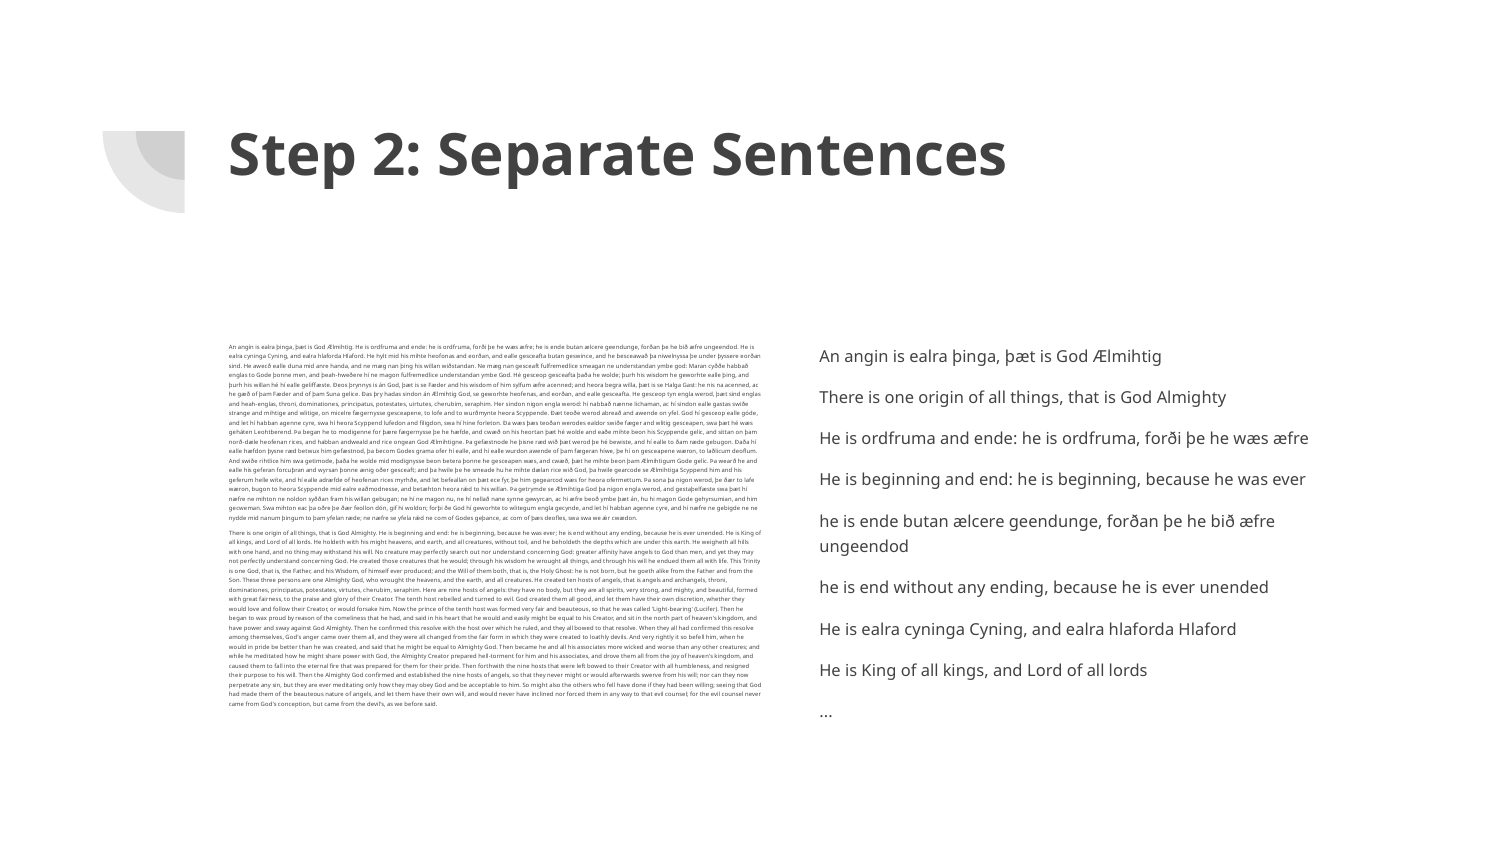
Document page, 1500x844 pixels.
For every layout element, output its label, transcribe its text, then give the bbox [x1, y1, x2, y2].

title Step 2: Separate Sentences [213, 98, 1368, 263]
list An angin is ealra þinga, þæt is God Ælmihtig There is one origin of all things, that is God Almighty He is ordfruma and ende: he is ordfruma, forði þe he wæs æfre He is beginning and end: he is beginning, because he was ever he is ende butan ælcere geendunge, forðan þe he bið æfre ungeendod he is end without any ending, because he is ever unended He is ealra cyninga Cyning, and ealra hlaforda Hlaford He is King of all kings, and Lord of all lords ... [804, 326, 1368, 744]
list An angin is ealra þinga, þæt is God Ælmihtig. He is ordfruma and ende: he is ordfruma, forði þe he wæs æfre; he is ende butan ælcere geendunge, forðan þe he bið æfre ungeendod. He is ealra cyninga Cyning, and ealra hlaforda Hlaford. He hylt mid his mihte heofonas and eorðan, and ealle gesceafta butan geswince, and he besceawað þa niwelnyssa þe under þyssere eorðan sind. He awecð ealle duna mid anre handa, and ne mæg nan þing his willan wiðstandan. Ne mæg nan gesceaft fulfremedlice smeagan ne understandan ymbe god: Maran cyððe habbað englas to Gode þonne men, and þeah-hweðere hí ne magon fulfremedlice understandan ymbe God. Hé gesceop gesceafta þaða he wolde; þurh his wisdom he geworhte ealle þing, and þurh his willan hé hí ealle geliffæste. Ðeos þrynnys is án God, þæt is se Fæder and his wisdom of him sylfum æfre acenned; and heora begra willa, þæt is se Halga Gast: he nis na acenned, ac he gæð of þam Fæder and of þam Suna gelice. Ðas þry hadas sindon án Ælmihtig God, se geworhte heofenas, and eorðan, and ealle gesceafta. He gesceop tyn engla werod, þæt sind englas and heah-englas, throni, dominationes, principatus, potestates, uirtutes, cherubim, seraphim. Her sindon nigon engla werod: hí nabbað nænne lichaman, ac hí sindon ealle gastas swiðe strange and mihtige and wlitige, on micelre fægernysse gesceapene, to lofe and to wurðmynte heora Scyppende. Ðæt teoðe werod abreað and awende on yfel. God hí gesceop ealle góde, and let hí habban agenne cyre, swa hí heora Scyppend lufedon and filigdon, swa hí hine forleton. Ða wæs þæs teoðan werodes ealdor swiðe fæger and wlitig gesceapen, swa þæt hé wæs geháten Leohtberend. Þa began he to modigenne for þære fægernysse þe he hæfde, and cwæð on his heortan þæt hé wolde and eaðe mihte beon his Scyppende gelic, and sittan on þam norð-dæle heofenan rices, and habban andweald and rice ongean God Ælmihtigne. Þa gefæstnode he þisne ræd wið þæt werod þe hé bewiste, and hí ealle to ðam ræde gebugon. Ðaða hí ealle hæfdon þysne ræd betwux him gefæstnod, þa becom Godes grama ofer hí ealle, and hí ealle wurdon awende of þam fægeran híwe, þe hí on gesceapene wæron, to laðlicum deoflum. And swiðe rihtlice him swa getimode, þaða he wolde mid modignysse beon betera þonne he gesceapen wæs, and cwæð, þæt he mihte beon þam Ælmihtigum Gode gelíc. Þa wearð he and ealle his geferan forcuþran and wyrsan þonne ænig oðer gesceaft; and þa hwile þe he smeade hu he mihte dælan rice wið God, þa hwile gearcode se Ælmihtiga Scyppend him and his geferum helle wíte, and hí ealle adræfde of heofenan rices myrhðe, and let befeallan on þæt ece fyr, þe him gegearcod wæs for heora ofermettum. Þa sona þa nigon werod, þe ðær to lafe wæron, bugon to heora Scyppende mid ealre eaðmodnesse, and betæhton heora rǽd to his willan. Þa getrymde se Ælmihtiga God þa nigon engla werod, and gestaþelfæste swa þæt hí næfre ne mihton ne noldon syððan fram his willan gebugan; ne hí ne magon nu, ne hí nellað nane synne gewyrcan, ac hi æfre beoð ymbe þæt án, hu hi magon Gode gehyrsumian, and him gecweman. Swa mihton eac þa oðre þe ðær feollon dón, gif hi woldon; forþi ðe God hí geworhte to wlitegum engla gecynde, and let hí habban agenne cyre, and hí næfre ne gebigde ne ne nydde mid nanum þingum to þam yfelan ræde; ne næfre se yfela rǽd ne com of Godes geþance, ac com of þæs deofles, swa swa we ǽr cwædon. There is one origin of all things, that is God Almighty. He is beginning and end: he is beginning, because he was ever; he is end without any ending, because he is ever unended. He is King of all kings, and Lord of all lords. He holdeth with his might heavens, and earth, and all creatures, without toil, and he beholdeth the depths which are under this earth. He weigheth all hills with one hand, and no thing may withstand his will. No creature may perfectly search out nor understand concerning God: greater affinity have angels to God than men, and yet they may not perfectly understand concerning God. He created those creatures that he would; through his wisdom he wrought all things, and through his will he endued them all with life. This Trinity is one God, that is, the Father, and his Wisdom, of himself ever produced; and the Will of them both, that is, the Holy Ghost: he is not born, but he goeth alike from the Father and from the Son. These three persons are one Almighty God, who wrought the heavens, and the earth, and all creatures. He created ten hosts of angels, that is angels and archangels, throni, dominationes, principatus, potestates, virtutes, cherubim, seraphim. Here are nine hosts of angels: they have no body, but they are all spirits, very strong, and mighty, and beautiful, formed with great fairness, to the praise and glory of their Creator. The tenth host rebelled and turned to evil. God created them all good, and let them have their own discretion, whether they would love and follow their Creator, or would forsake him. Now the prince of the tenth host was formed very fair and beauteous, so that he was called 'Light-bearing' (Lucifer). Then he began to wax proud by reason of the comeliness that he had, and said in his heart that he would and easily might be equal to his Creator, and sit in the north part of heaven's kingdom, and have power and sway against God Almighty. Then he confirmed this resolve with the host over which he ruled, and they all bowed to that resolve. When they all had confirmed this resolve among themselves, God's anger came over them all, and they were all changed from the fair form in which they were created to loathly devils. And very rightly it so befell him, when he would in pride be better than he was created, and said that he might be equal to Almighty God. Then became he and all his associates more wicked and worse than any other creatures; and while he meditated how he might share power with God, the Almighty Creator prepared hell-torment for him and his associates, and drove them all from the joy of heaven's kingdom, and caused them to fall into the eternal fire that was prepared for them for their pride. Then forthwith the nine hosts that were left bowed to their Creator with all humbleness, and resigned their purpose to his will. Then the Almighty God confirmed and established the nine hosts of angels, so that they never might or would afterwards swerve from his will; nor can they now perpetrate any sin, but they are ever meditating only how they may obey God and be acceptable to him. So might also the others who fell have done if they had been willing; seeing that God had made them of the beauteous nature of angels, and let them have their own will, and would never have inclined nor forced them in any way to that evil counsel; for the evil counsel never came from God's conception, but came from the devil's, as we before said. [213, 326, 777, 744]
